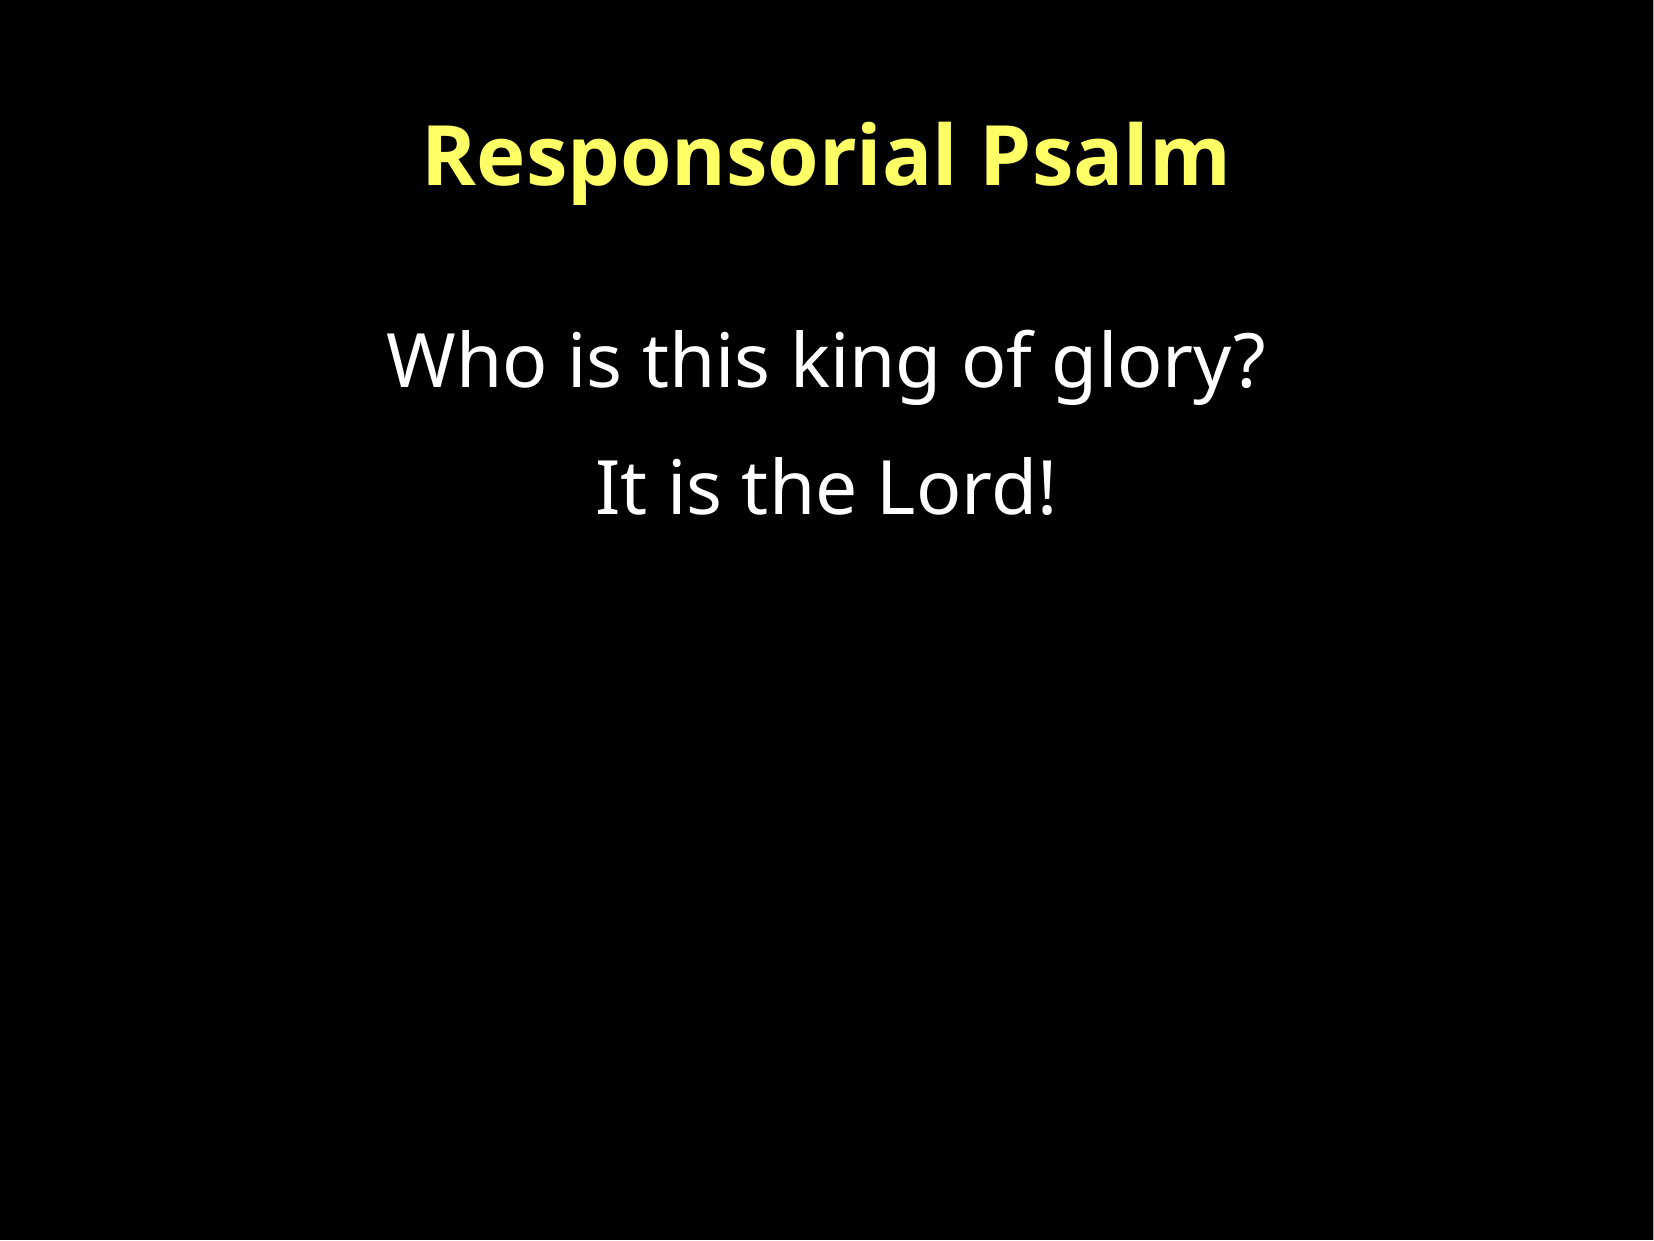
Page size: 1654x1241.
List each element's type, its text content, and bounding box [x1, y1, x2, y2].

title Responsorial Psalm [82, 49, 1571, 257]
list Who is this king of glory? It is the Lord! [0, 307, 1654, 1229]
